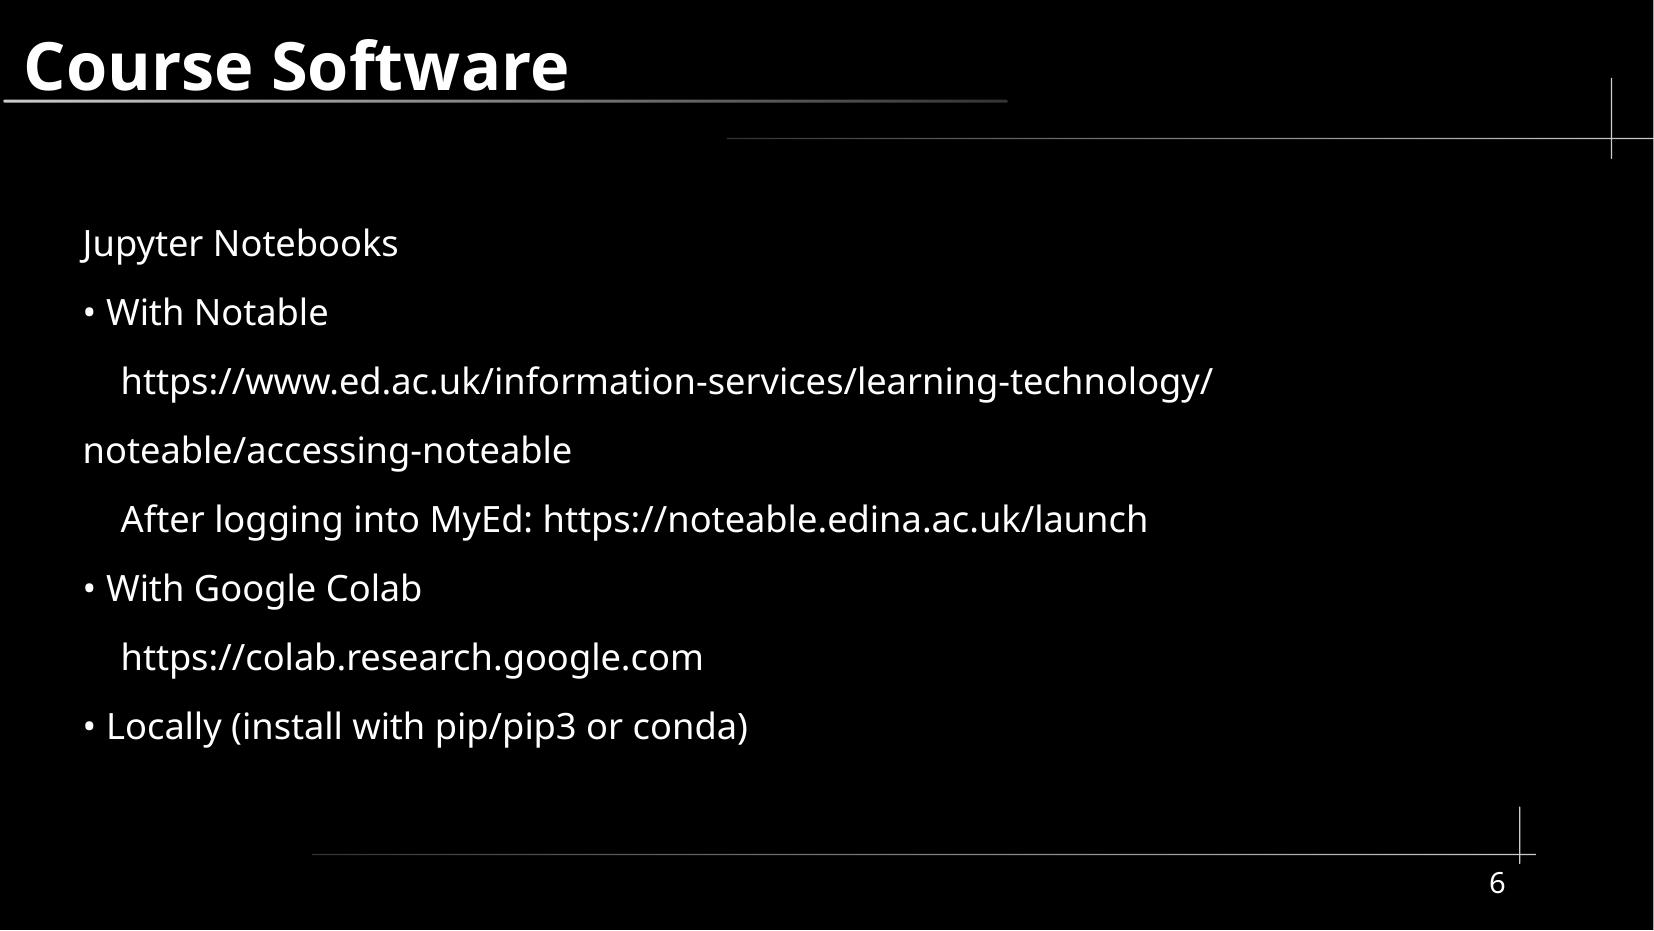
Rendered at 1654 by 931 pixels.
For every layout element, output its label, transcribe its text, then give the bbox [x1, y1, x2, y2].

list Jupyter Notebooks • With Notable https://www.ed.ac.uk/information-services/learning-technology/ noteable/accessing-noteable After logging into MyEd: https://noteable.edina.ac.uk/launch • With Google Colab https://colab.research.google.com • Locally (install with pip/pip3 or conda) [82, 217, 1571, 758]
title Course Software [23, 11, 1589, 119]
